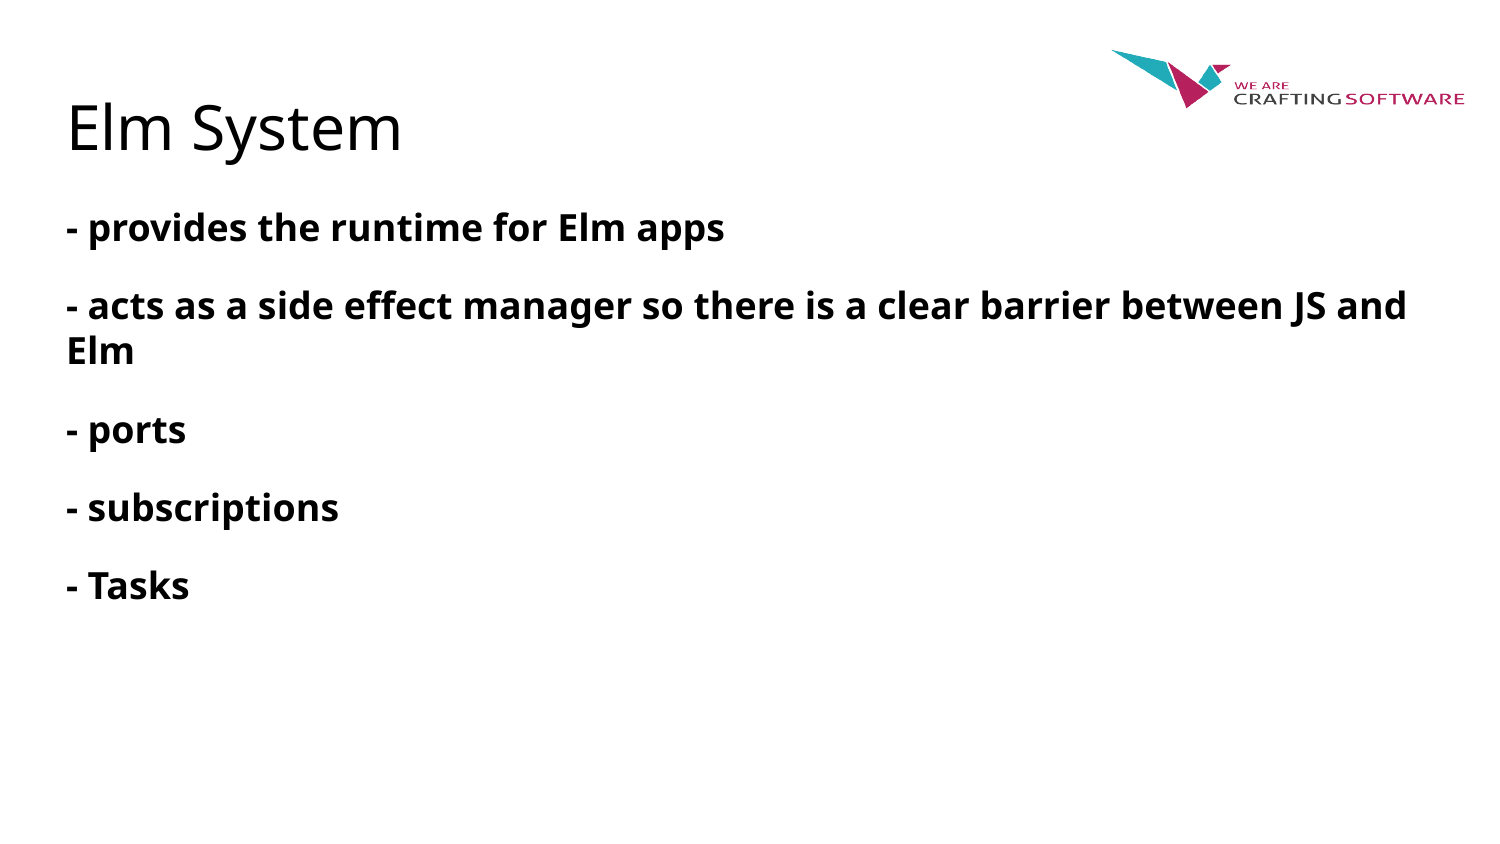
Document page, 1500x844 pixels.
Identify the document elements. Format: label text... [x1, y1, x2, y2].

picture [1094, 0, 1481, 163]
list - provides the runtime for Elm apps - acts as a side effect manager so there is a clear barrier between JS and Elm - ports - subscriptions - Tasks [51, 189, 1449, 750]
title Elm System [51, 72, 1449, 167]
